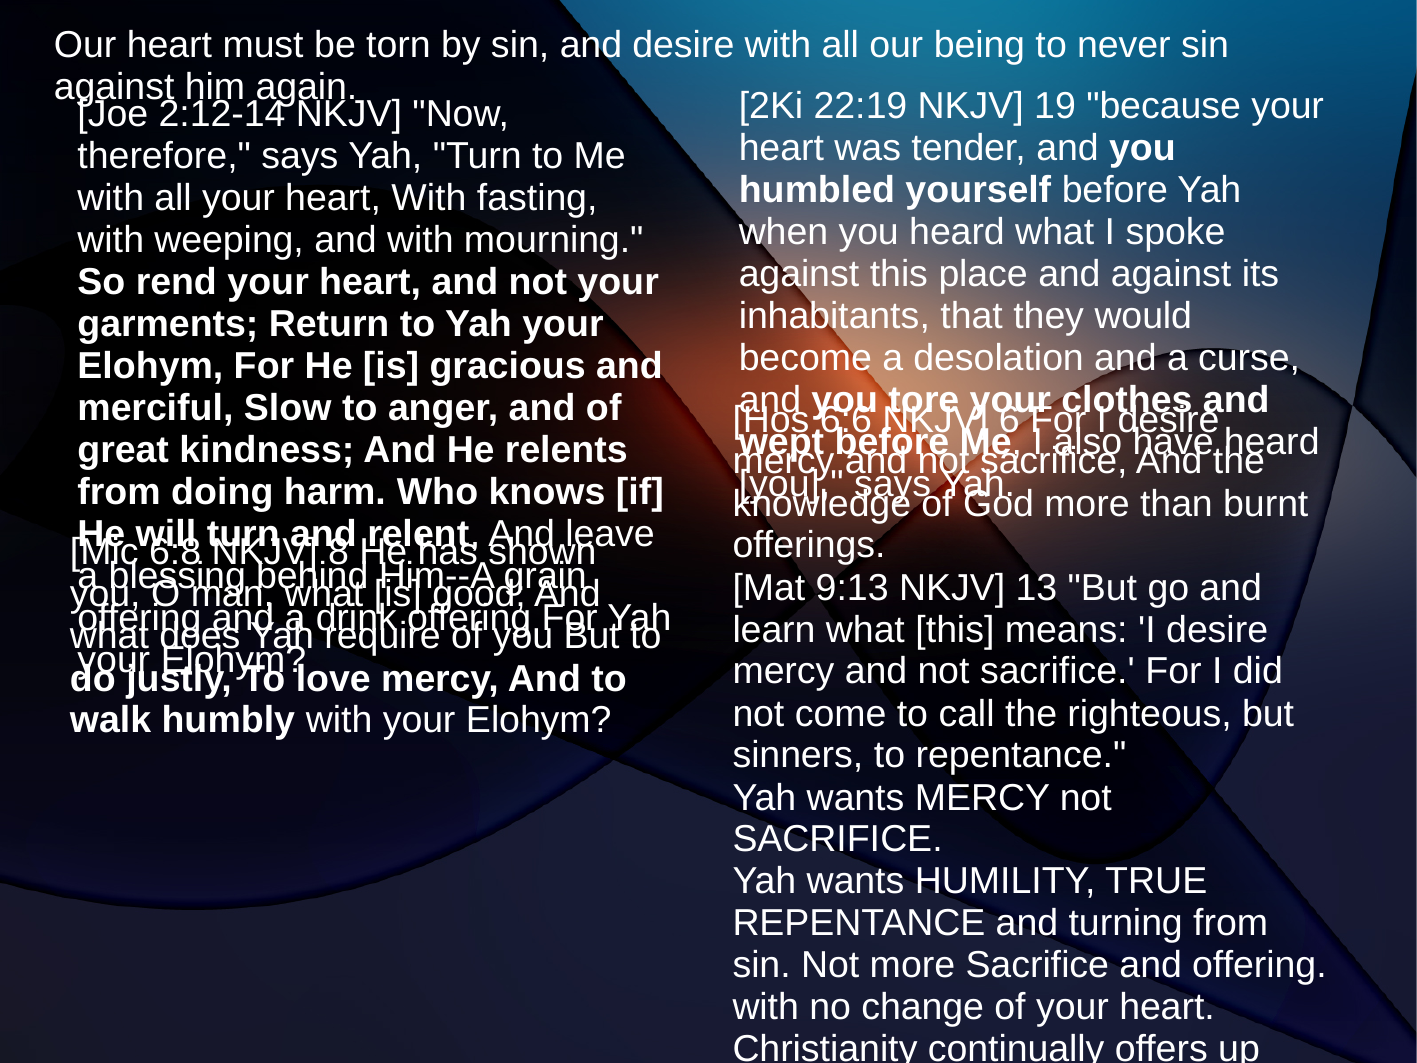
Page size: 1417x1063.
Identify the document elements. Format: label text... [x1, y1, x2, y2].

picture [1245, 1043, 1255, 1059]
text_box [Joe 2:12-14 NKJV] "Now, therefore," says Yah, "Turn to Me with all your heart, With fasting, with weeping, and with mourning." So rend your heart, and not your garments; Return to Yah your Elohym, For He [is] gracious and merciful, Slow to anger, and of great kindness; And He relents from doing harm. Who knows [if] He will turn and relent, And leave a blessing behind Him--A grain offering and a drink offering For Yah your Elohym? [62, 84, 688, 502]
text_box [Mic 6:8 NKJV] 8 He has shown you, O man, what [is] good; And what does Yah require of you But to do justly, To love mercy, And to walk humbly with your Elohym? [55, 523, 681, 941]
text_box [Hos 6:6 NKJV] 6 For I desire mercy and not sacrifice, And the knowledge of God more than burnt offerings. [Mat 9:13 NKJV] 13 "But go and learn what [this] means: 'I desire mercy and not sacrifice.' For I did not come to call the righteous, but sinners, to repentance." Yah wants MERCY not SACRIFICE. Yah wants HUMILITY, TRUE REPENTANCE and turning from sin. Not more Sacrifice and offering. with no change of your heart. Christianity continually offers up their Jesus for ongoing sin! [717, 390, 1343, 1039]
picture [0, 0, 1417, 1063]
text_box Our heart must be torn by sin, and desire with all our being to never sin against him again. [39, 16, 1372, 89]
text_box [2Ki 22:19 NKJV] 19 "because your heart was tender, and you humbled yourself before Yah when you heard what I spoke against this place and against its inhabitants, that they would become a desolation and a curse, and you tore your clothes and wept before Me, I also have heard [you]," says Yah. [723, 77, 1349, 383]
